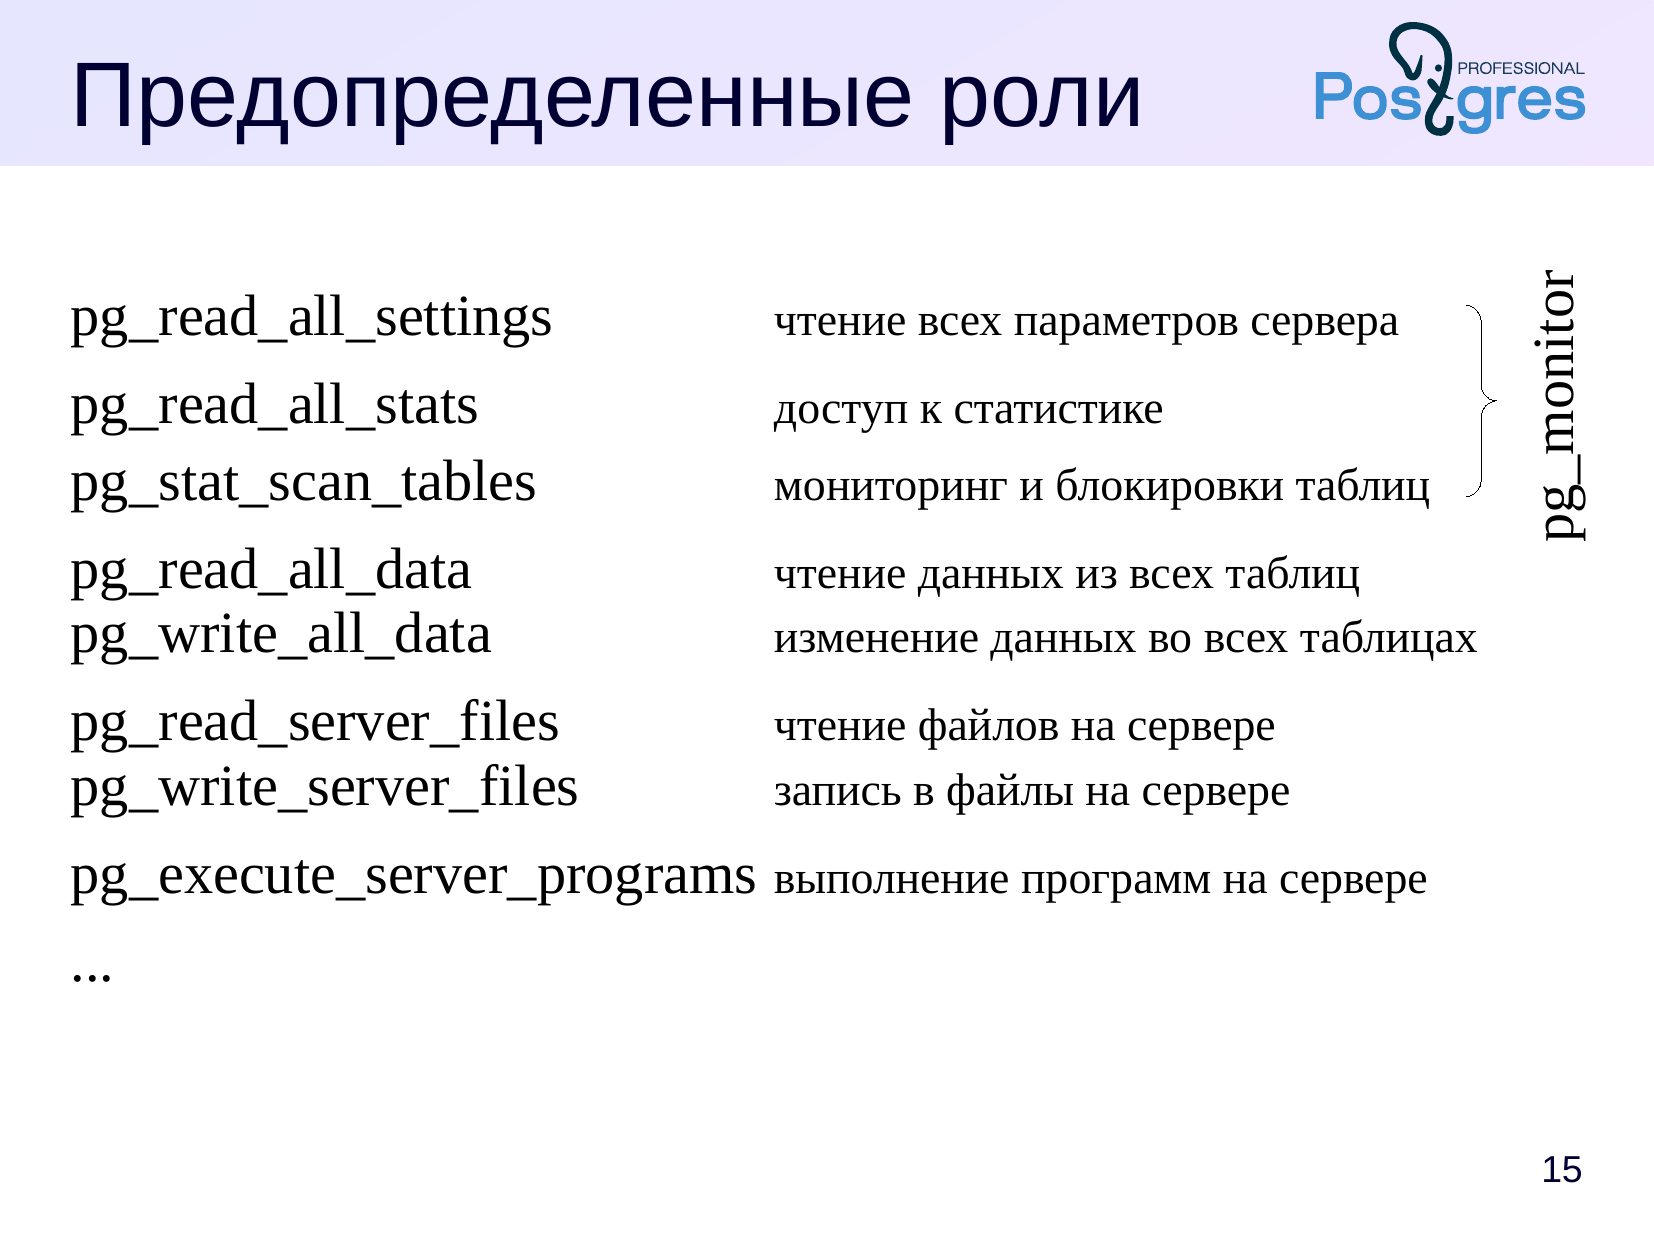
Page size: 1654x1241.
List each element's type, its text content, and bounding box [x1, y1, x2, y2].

text_box pg_monitor [1513, 255, 1594, 558]
title Предопределенные роли [70, 43, 1241, 147]
list pg_read_all_settings чтение всех параметров сервера pg_read_all_stats доступ к статистике pg_stat_scan_tables мониторинг и блокировки таблиц pg_read_all_data чтение данных из всех таблиц pg_write_all_data изменение данных во всех таблицах pg_read_server_files чтение файлов на сервере pg_write_server_files запись в файлы на сервере pg_execute_server_programs выполнение программ на сервере ... [70, 283, 1583, 1134]
